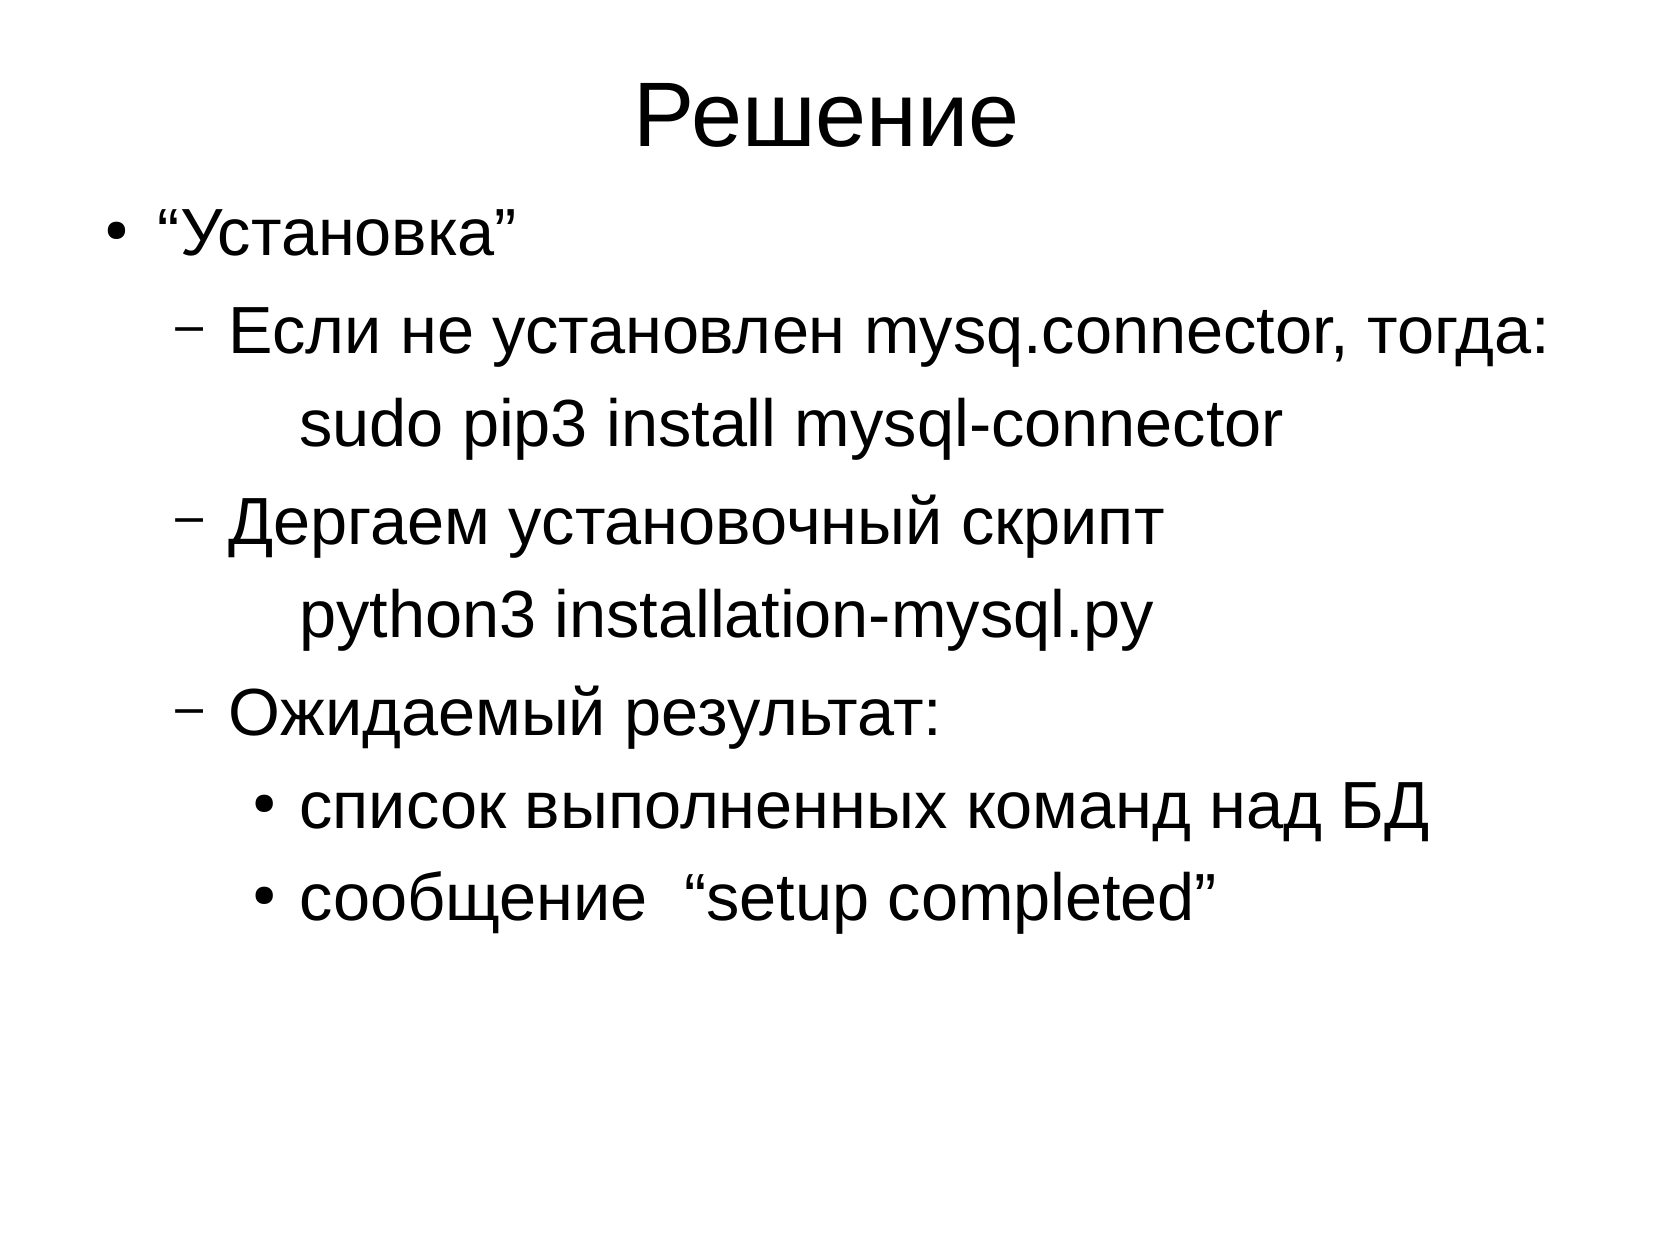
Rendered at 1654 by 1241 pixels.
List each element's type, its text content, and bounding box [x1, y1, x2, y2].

title Решение [82, 49, 1571, 181]
list “Установка” Если не установлен mysq.connector, тогда: sudo pip3 install mysql-connector Дергаем установочный скрипт python3 installation-mysql.py Ожидаемый результат: список выполненных команд над БД сообщение “setup completed” [86, 195, 1576, 1126]
